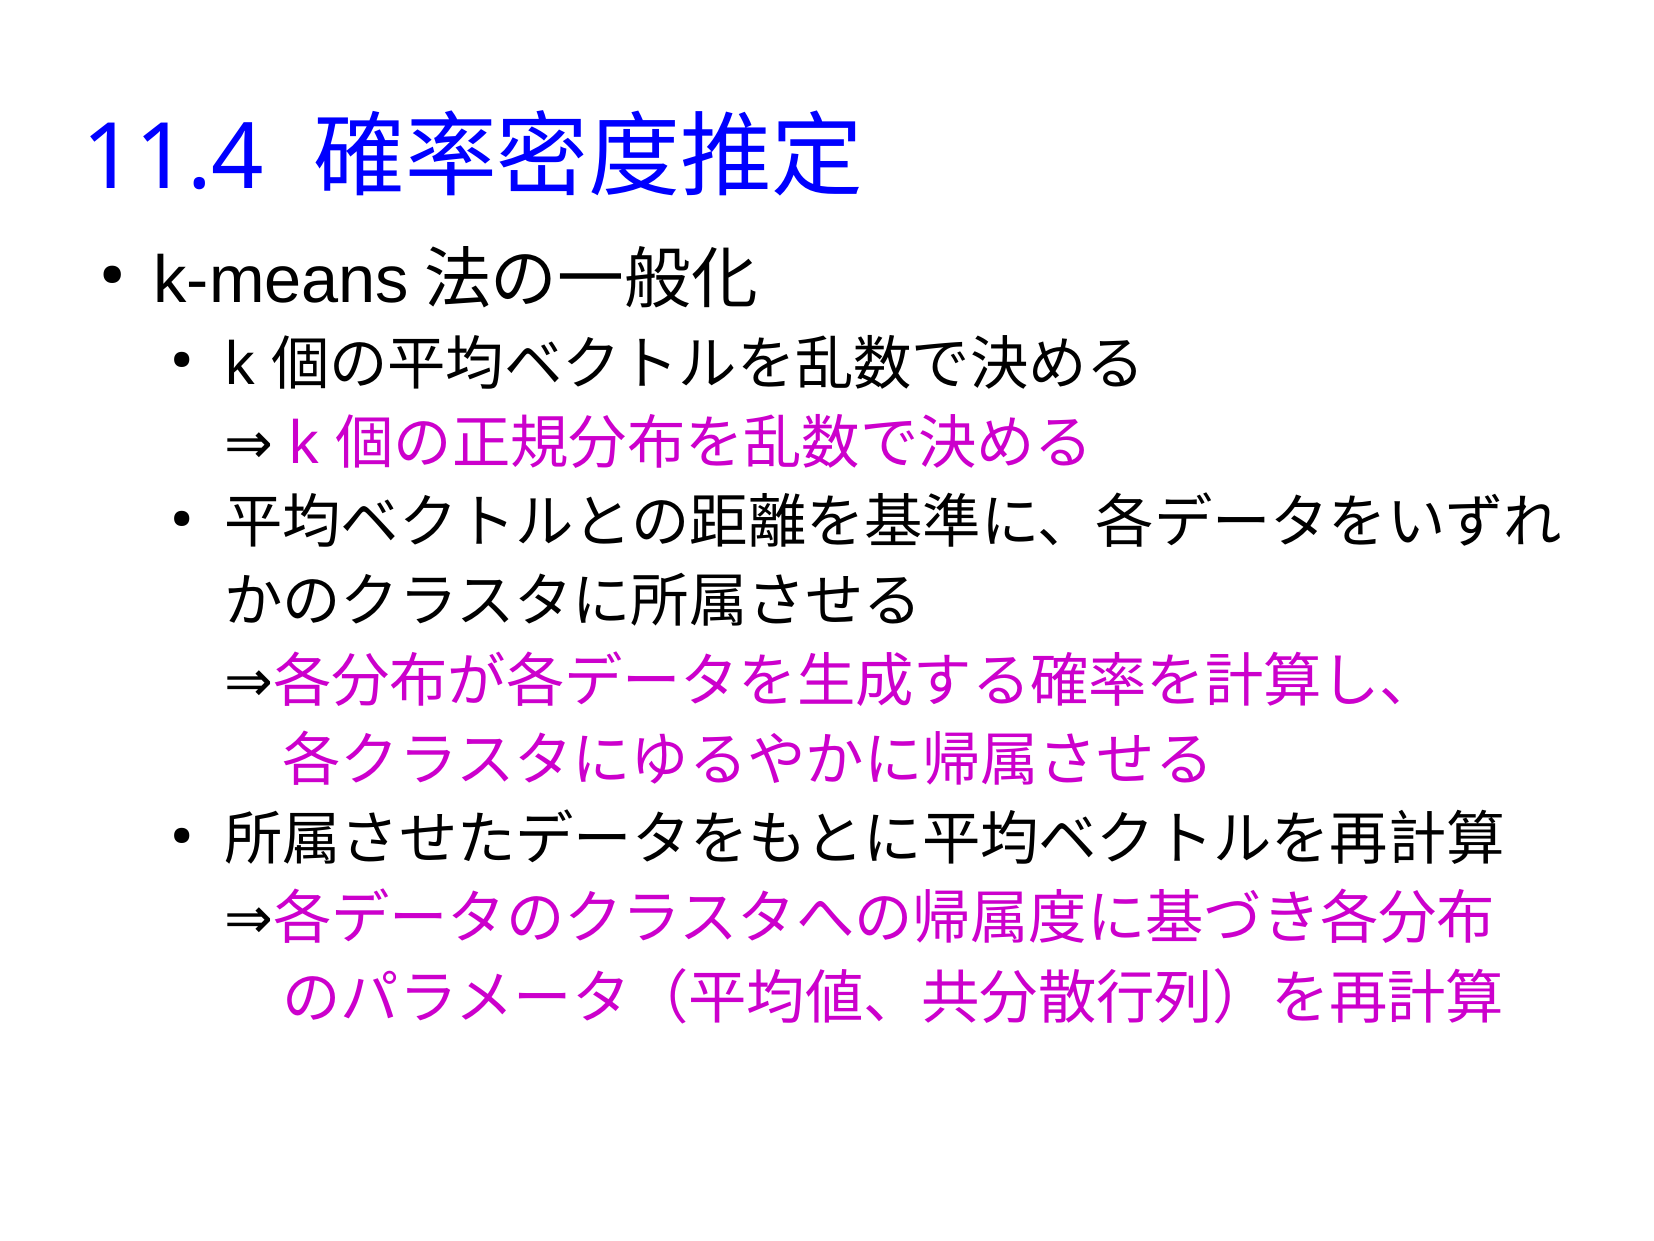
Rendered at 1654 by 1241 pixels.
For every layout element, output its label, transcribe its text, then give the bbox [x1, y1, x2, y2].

title 11.4 確率密度推定 [82, 49, 1571, 231]
list k-means法の一般化 k個の平均ベクトルを乱数で決める ⇒k個の正規分布を乱数で決める 平均ベクトルとの距離を基準に、各データをいずれかのクラスタに所属させる ⇒各分布が各データを生成する確率を計算し、 各クラスタにゆるやかに帰属させる 所属させたデータをもとに平均ベクトルを再計算 ⇒各データのクラスタへの帰属度に基づき各分布 のパラメータ（平均値、共分散行列）を再計算 [82, 231, 1571, 1119]
